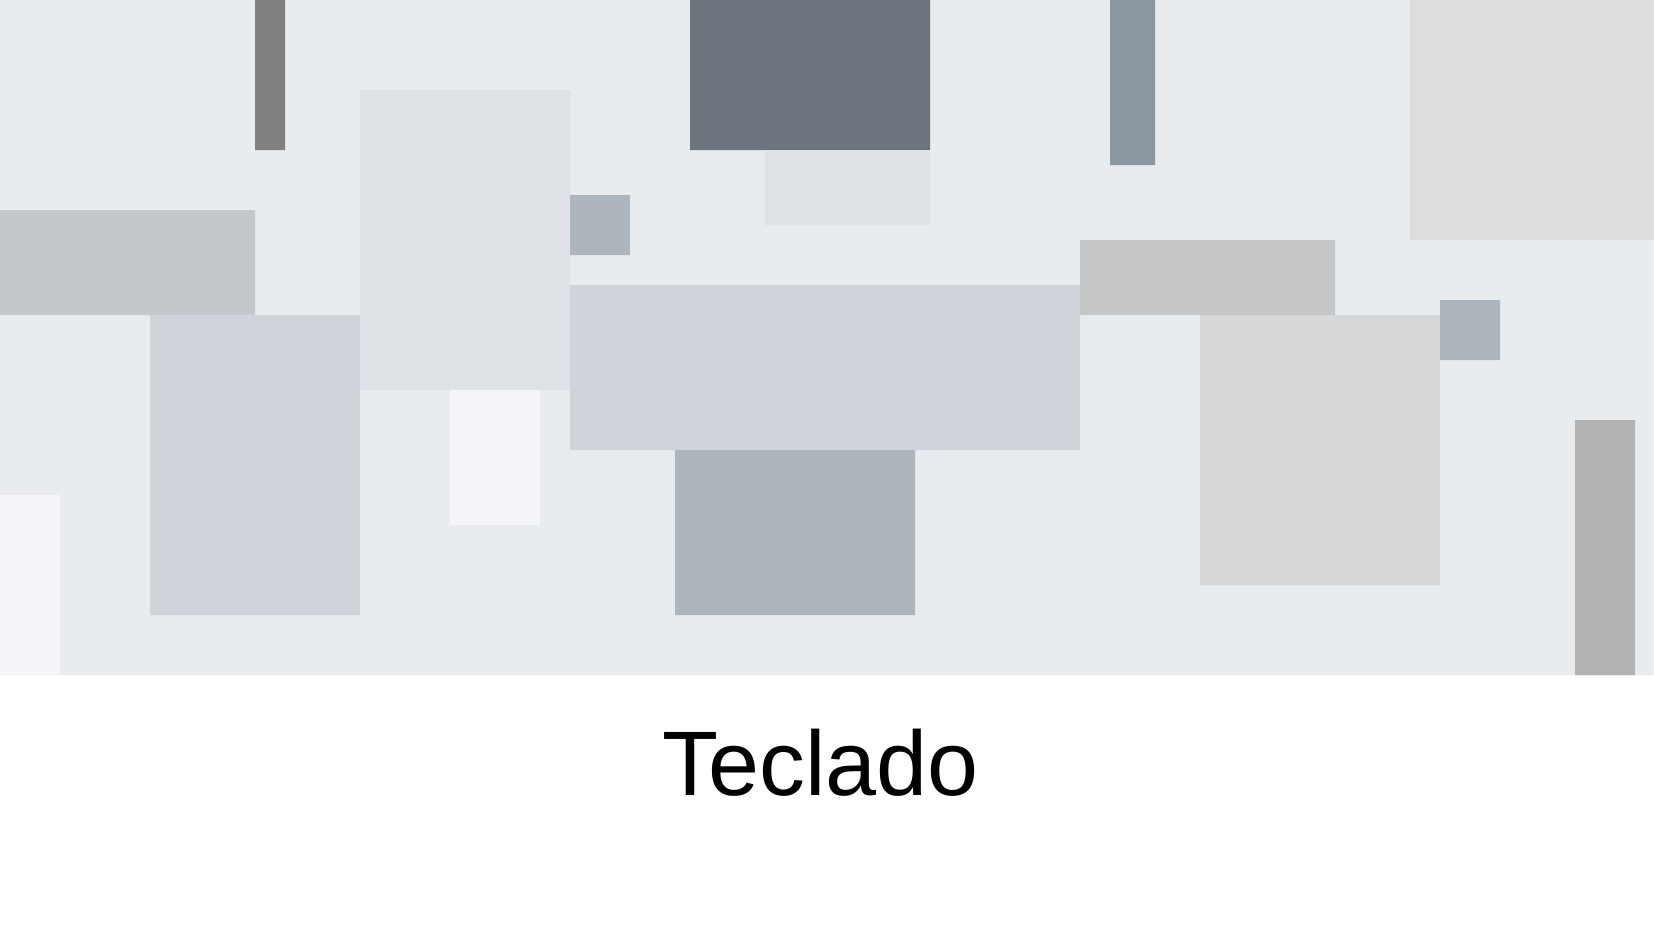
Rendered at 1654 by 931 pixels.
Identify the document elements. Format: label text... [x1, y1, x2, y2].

title Teclado [76, 685, 1565, 841]
